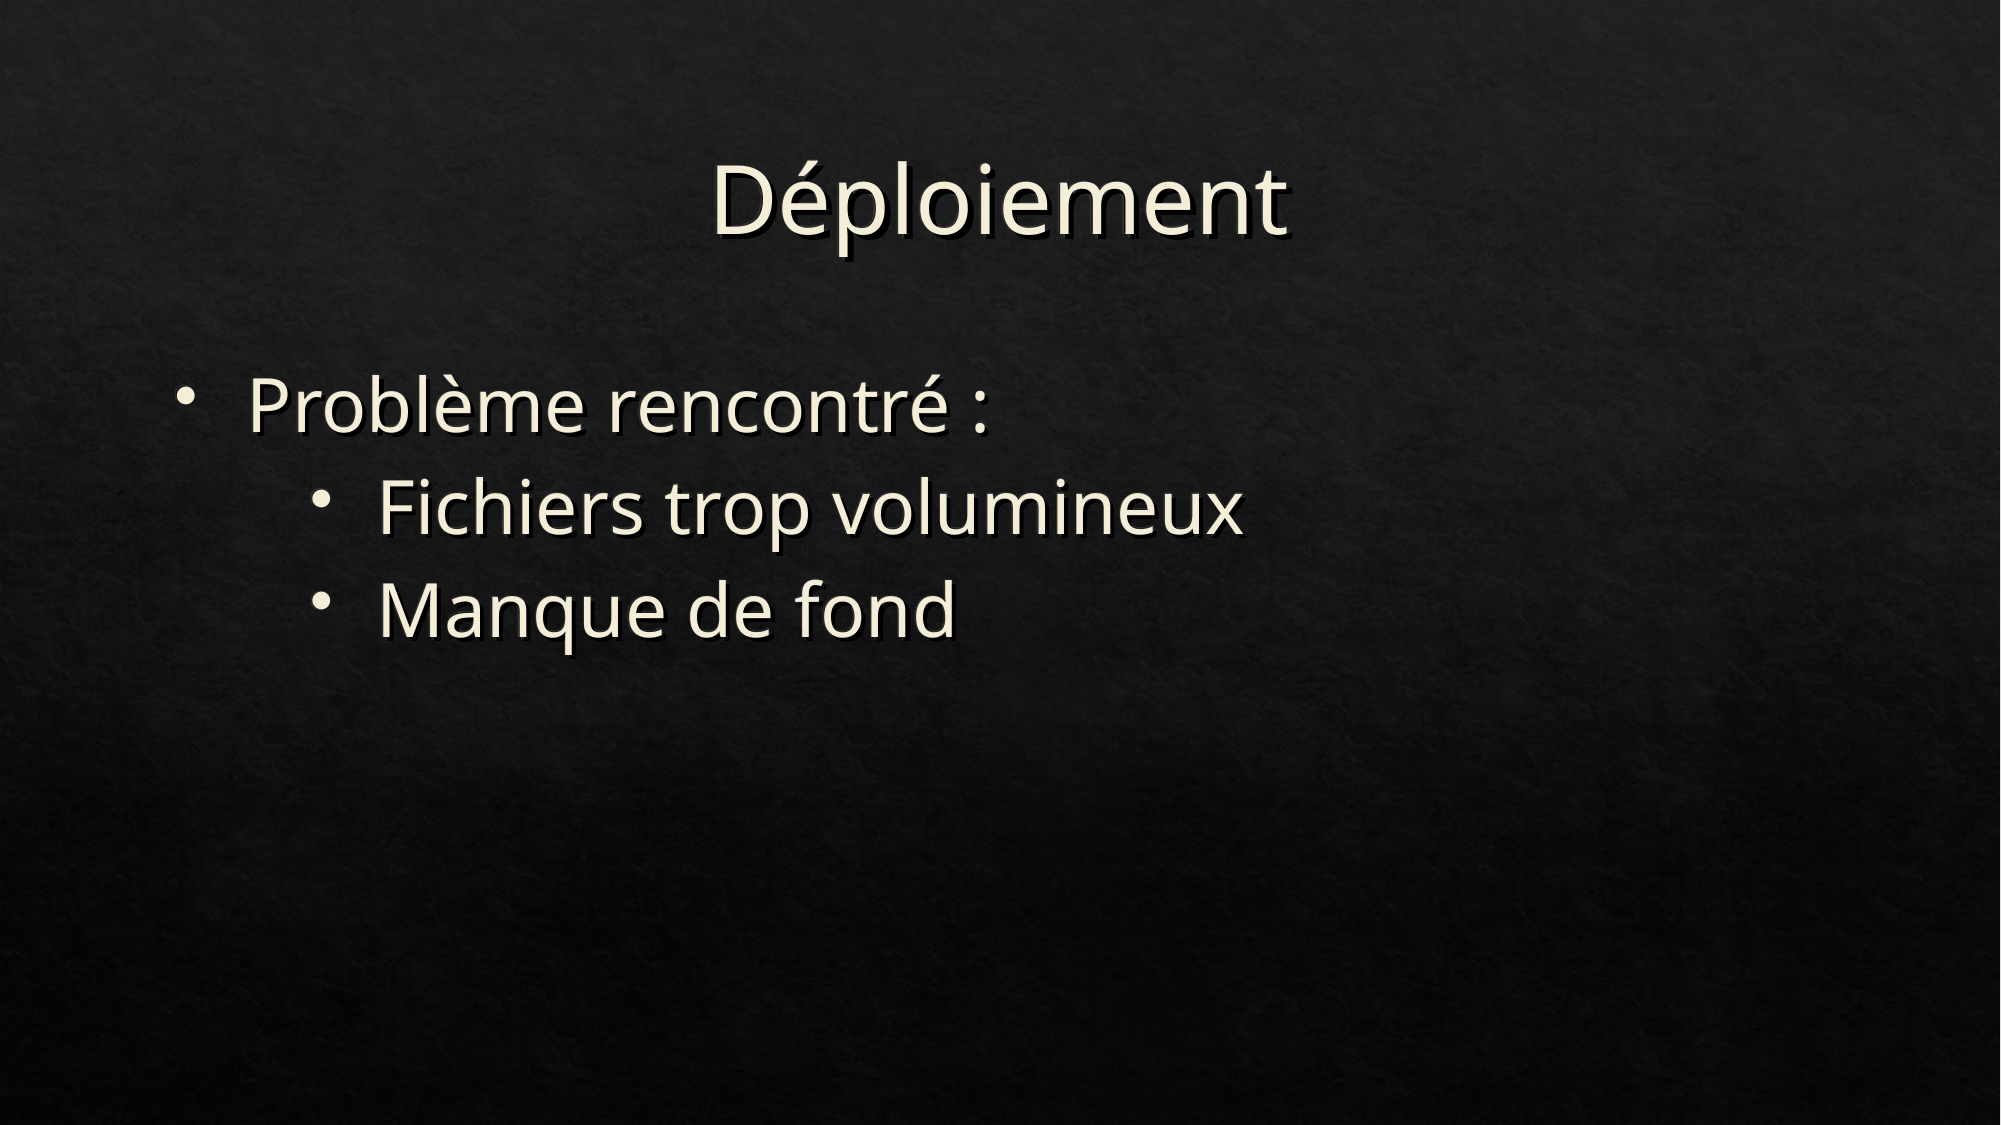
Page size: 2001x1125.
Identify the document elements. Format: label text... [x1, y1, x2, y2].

title Déploiement [149, 99, 1849, 307]
list Problème rencontré : Fichiers trop volumineux Manque de fond [149, 340, 1849, 951]
